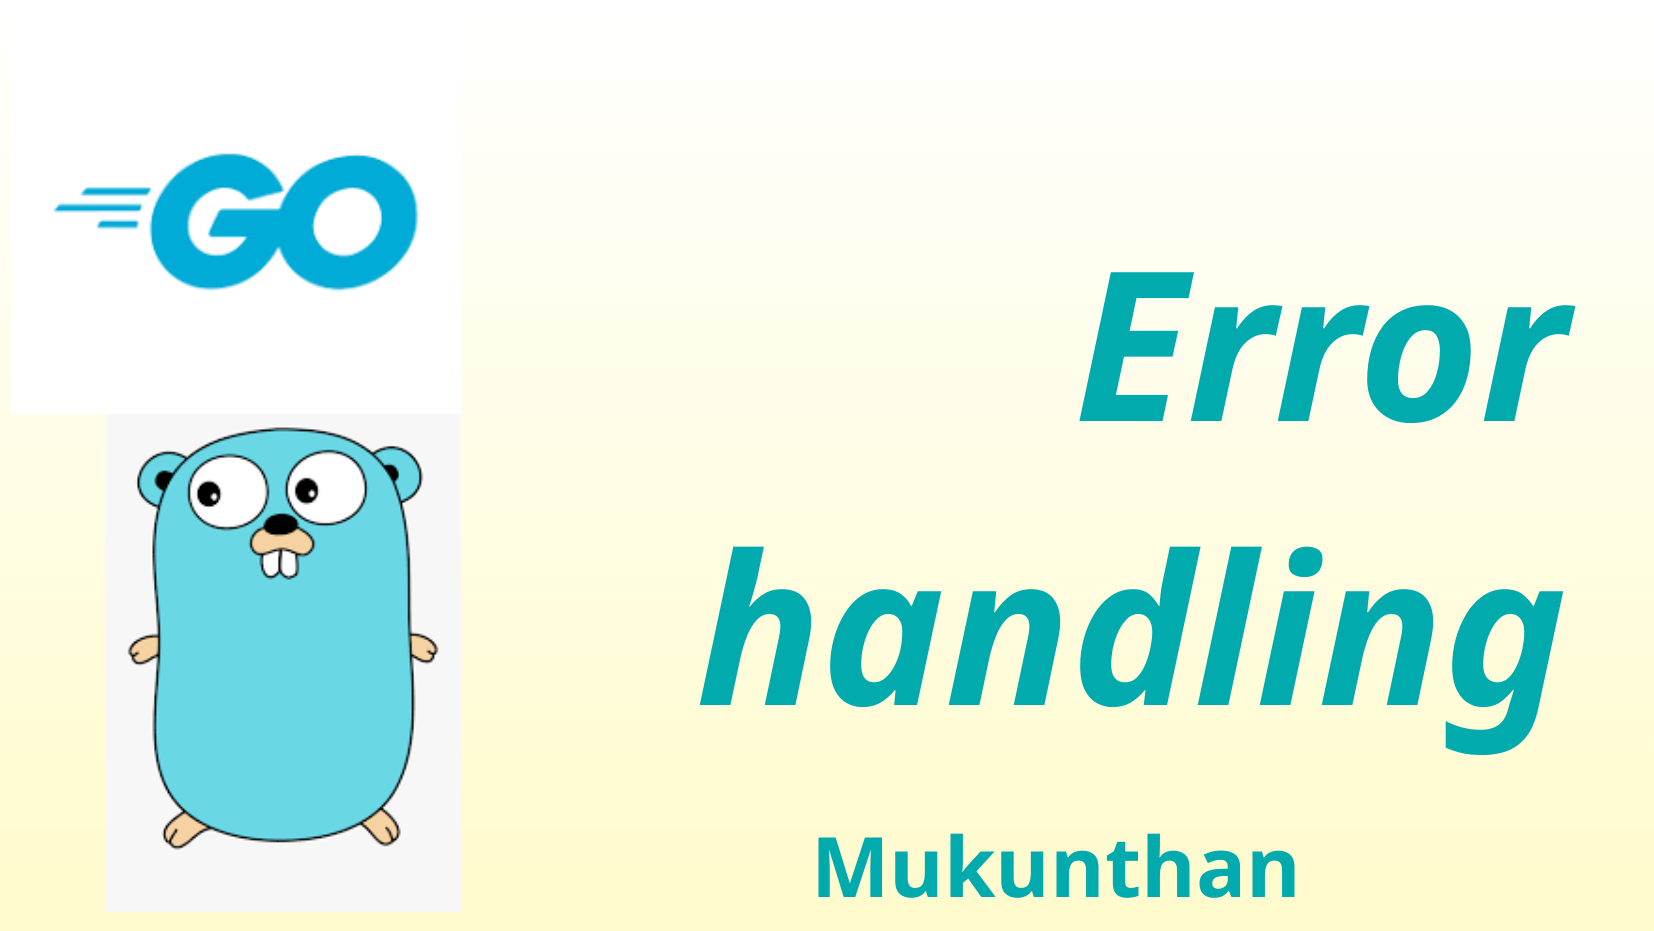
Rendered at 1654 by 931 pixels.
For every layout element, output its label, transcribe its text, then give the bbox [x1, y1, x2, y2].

picture [11, 17, 461, 913]
text_box Mukunthan Ragavan [796, 801, 1630, 910]
text_box Error handling [460, 191, 1583, 674]
